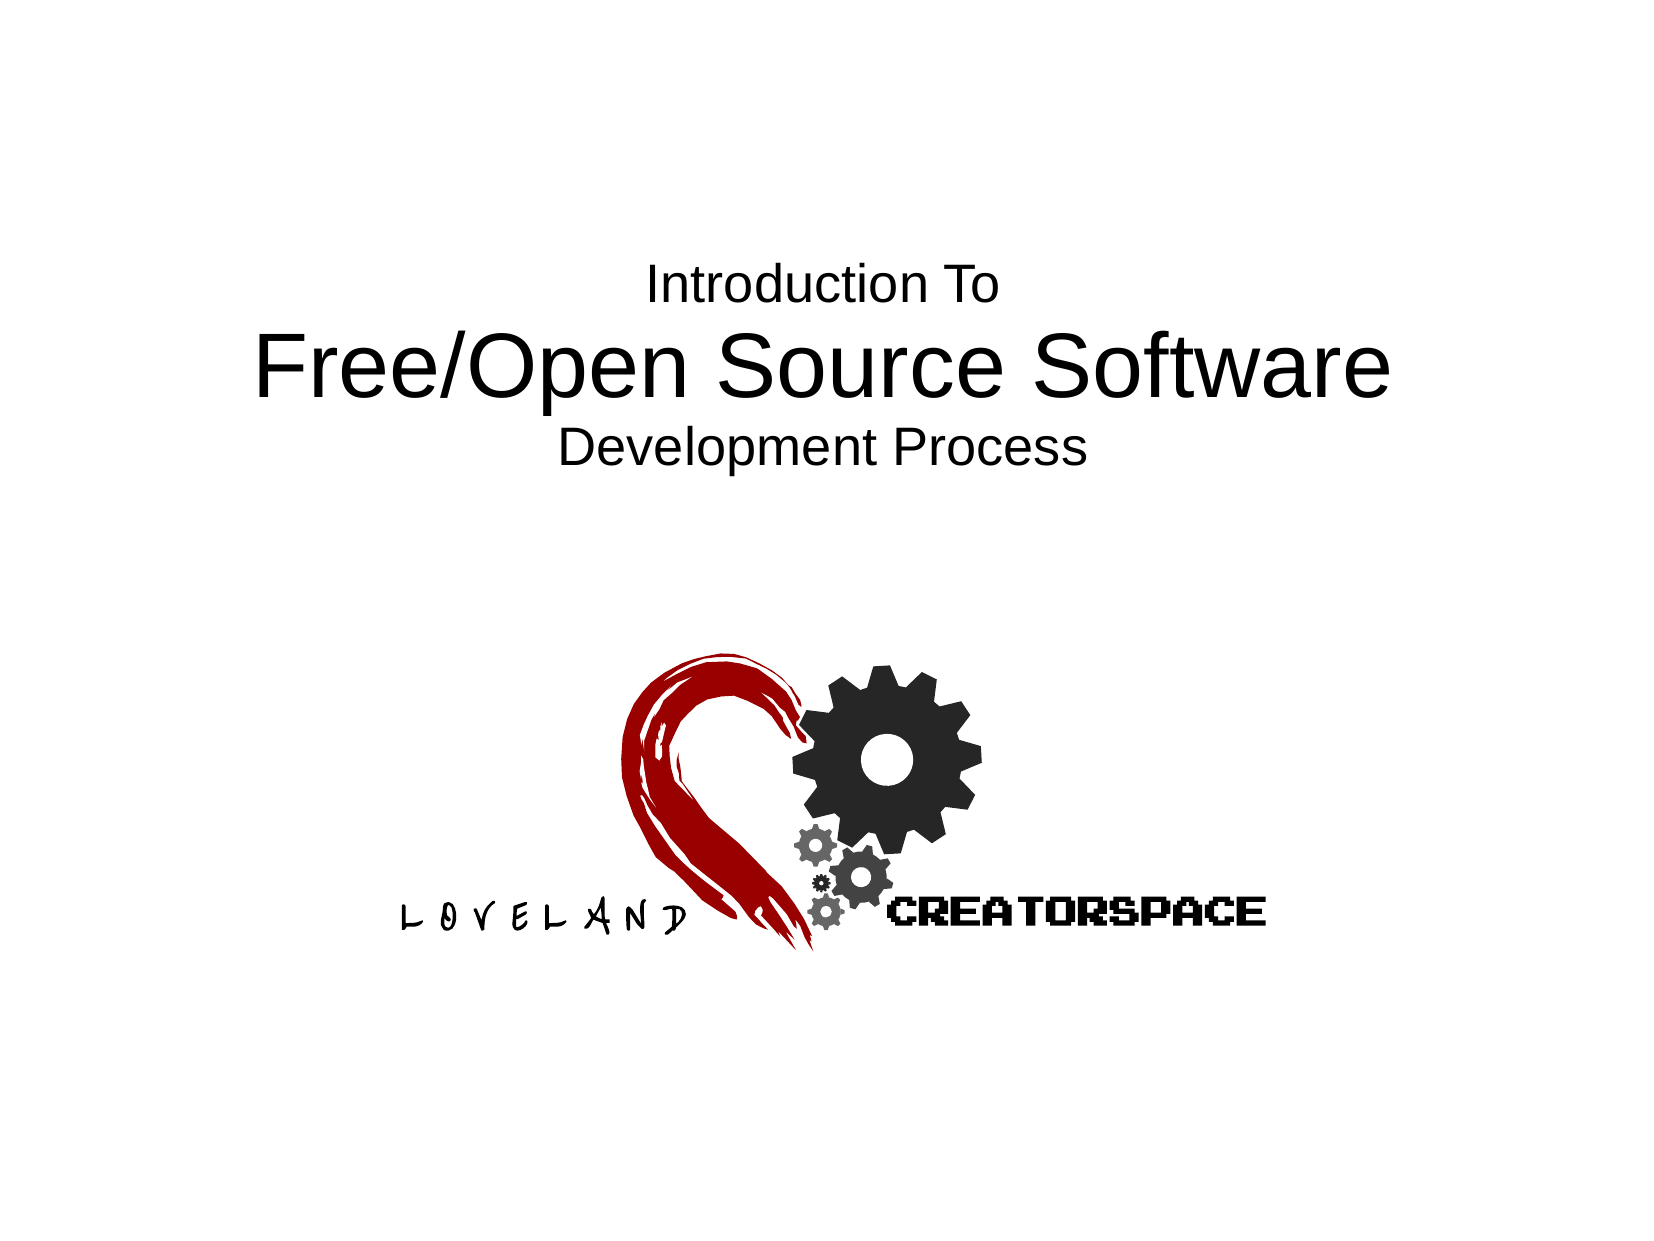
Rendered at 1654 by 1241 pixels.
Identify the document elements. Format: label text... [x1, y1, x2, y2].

title Introduction To Free/Open Source Software Development Process [79, 253, 1568, 478]
picture [381, 562, 1280, 1013]
